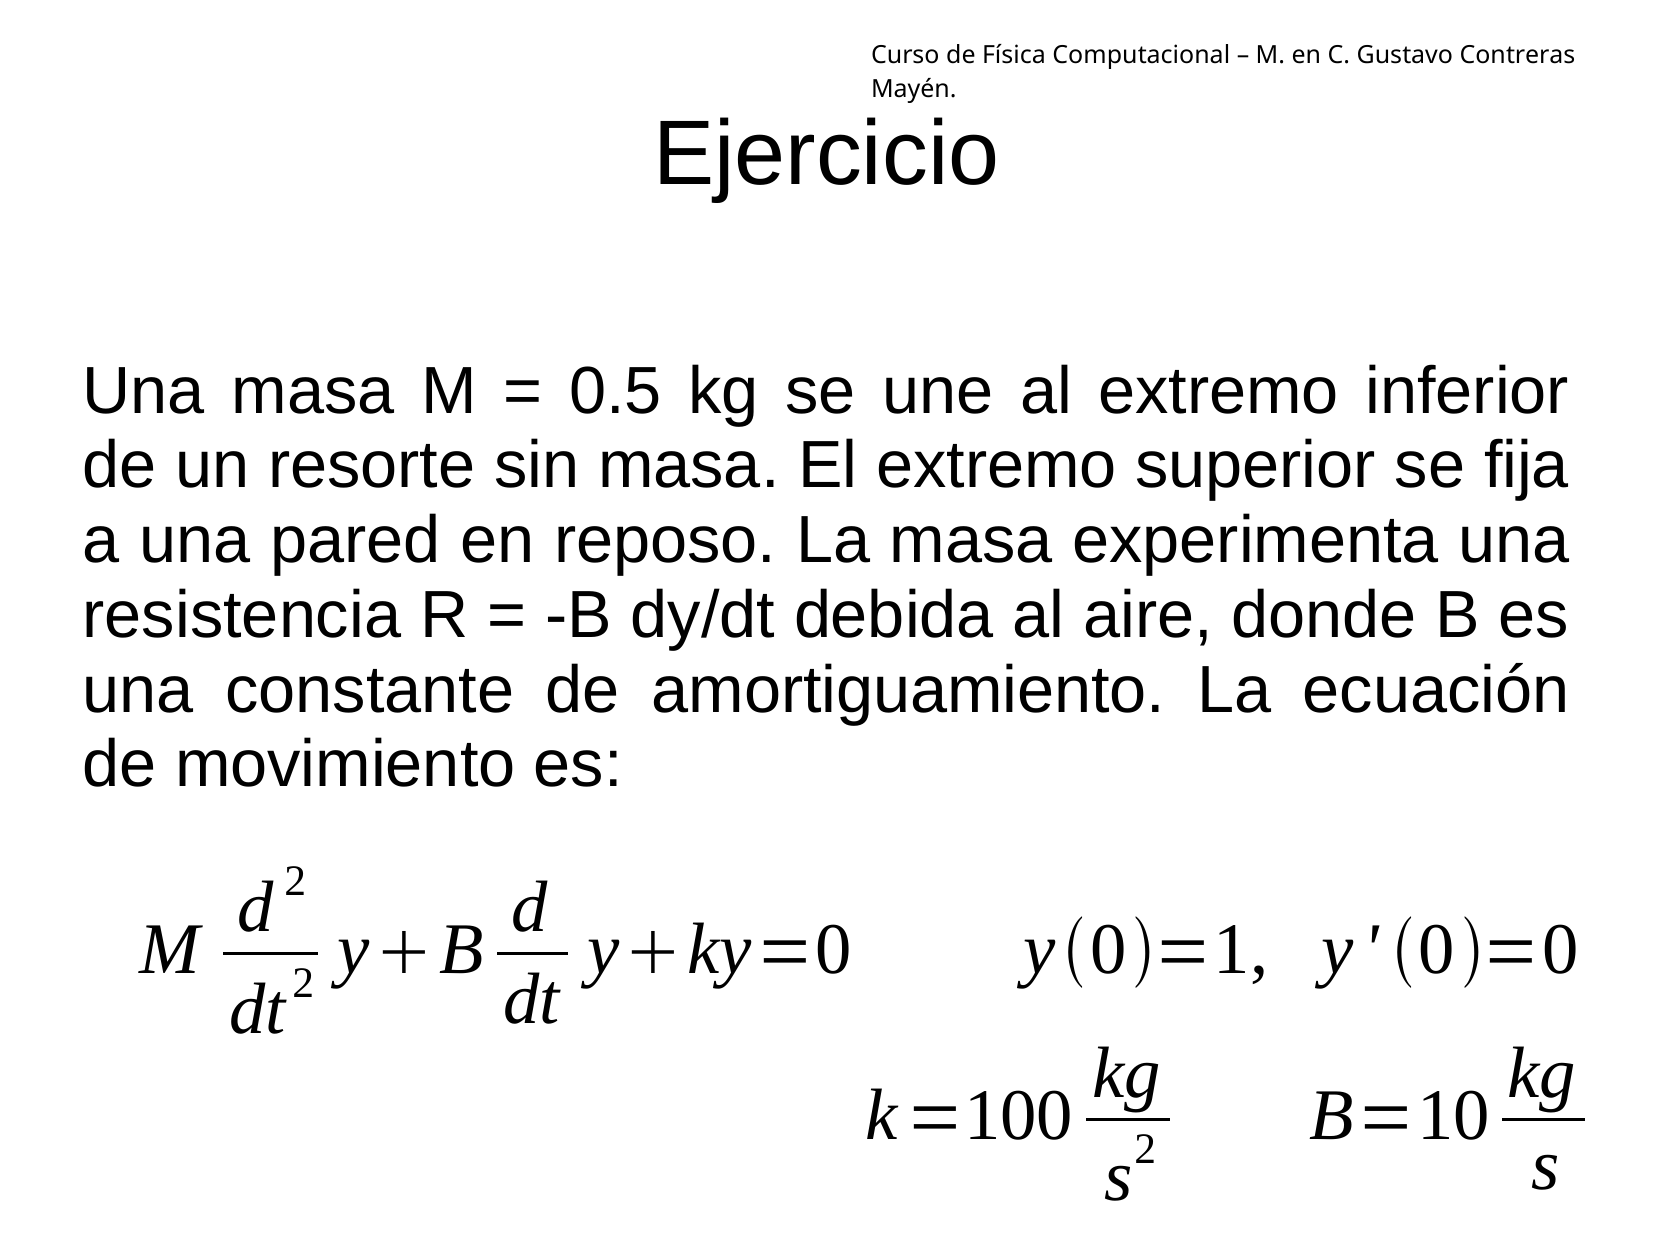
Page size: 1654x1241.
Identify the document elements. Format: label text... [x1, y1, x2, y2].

subtitle Una masa M = 0.5 kg se une al extremo inferior de un resorte sin masa. El extremo superior se fija a una pared en reposo. La masa experimenta una resistencia R = -B dy/dt debida al aire, donde B es una constante de amortiguamiento. La ecuación de movimiento es: [82, 297, 1571, 857]
title Ejercicio [82, 49, 1571, 257]
chart [129, 856, 1595, 1216]
